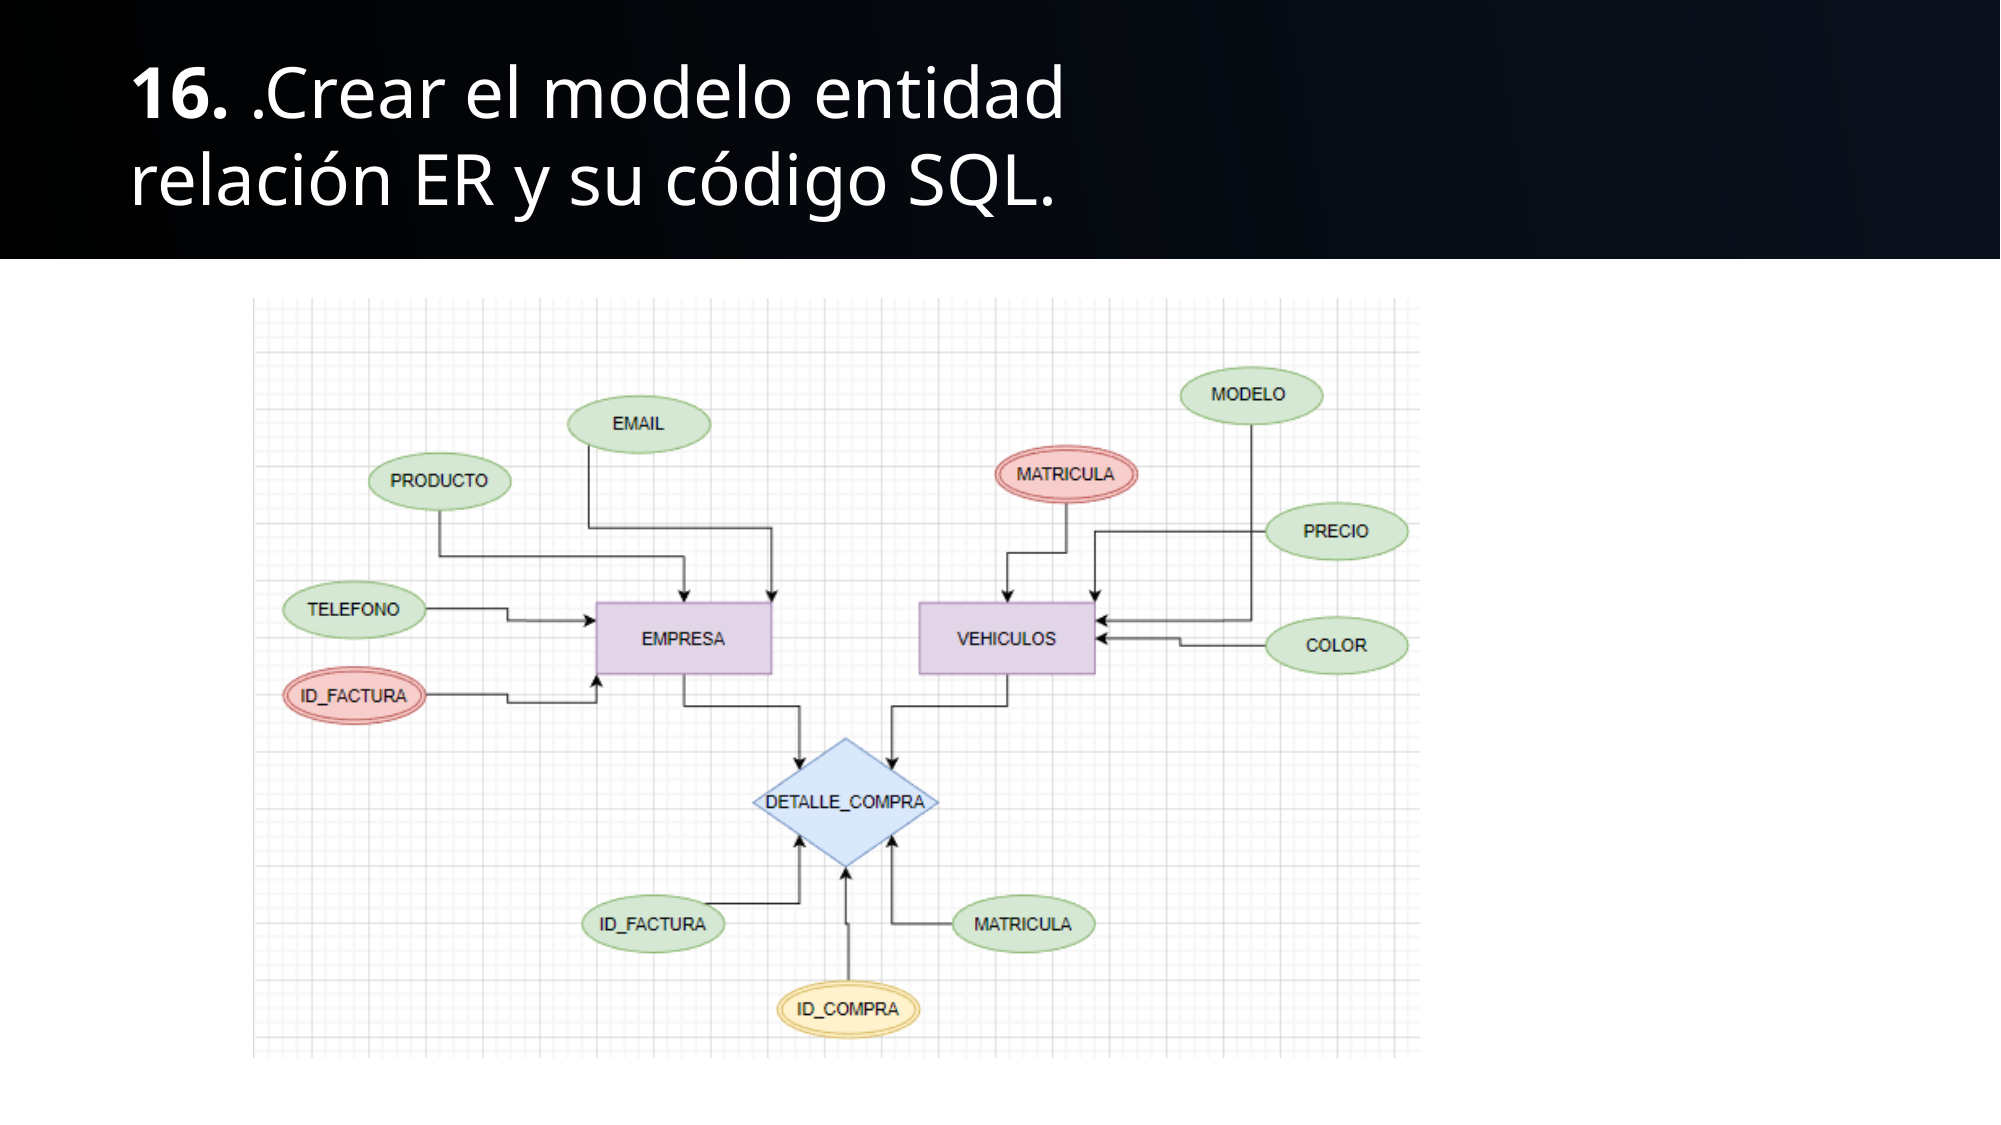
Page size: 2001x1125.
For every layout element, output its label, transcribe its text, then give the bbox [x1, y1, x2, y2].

text_box 16. .Crear el modelo entidad relación ER y su código SQL. [114, 40, 1274, 231]
picture [253, 298, 1420, 1058]
text_box [0, 0, 2000, 1125]
